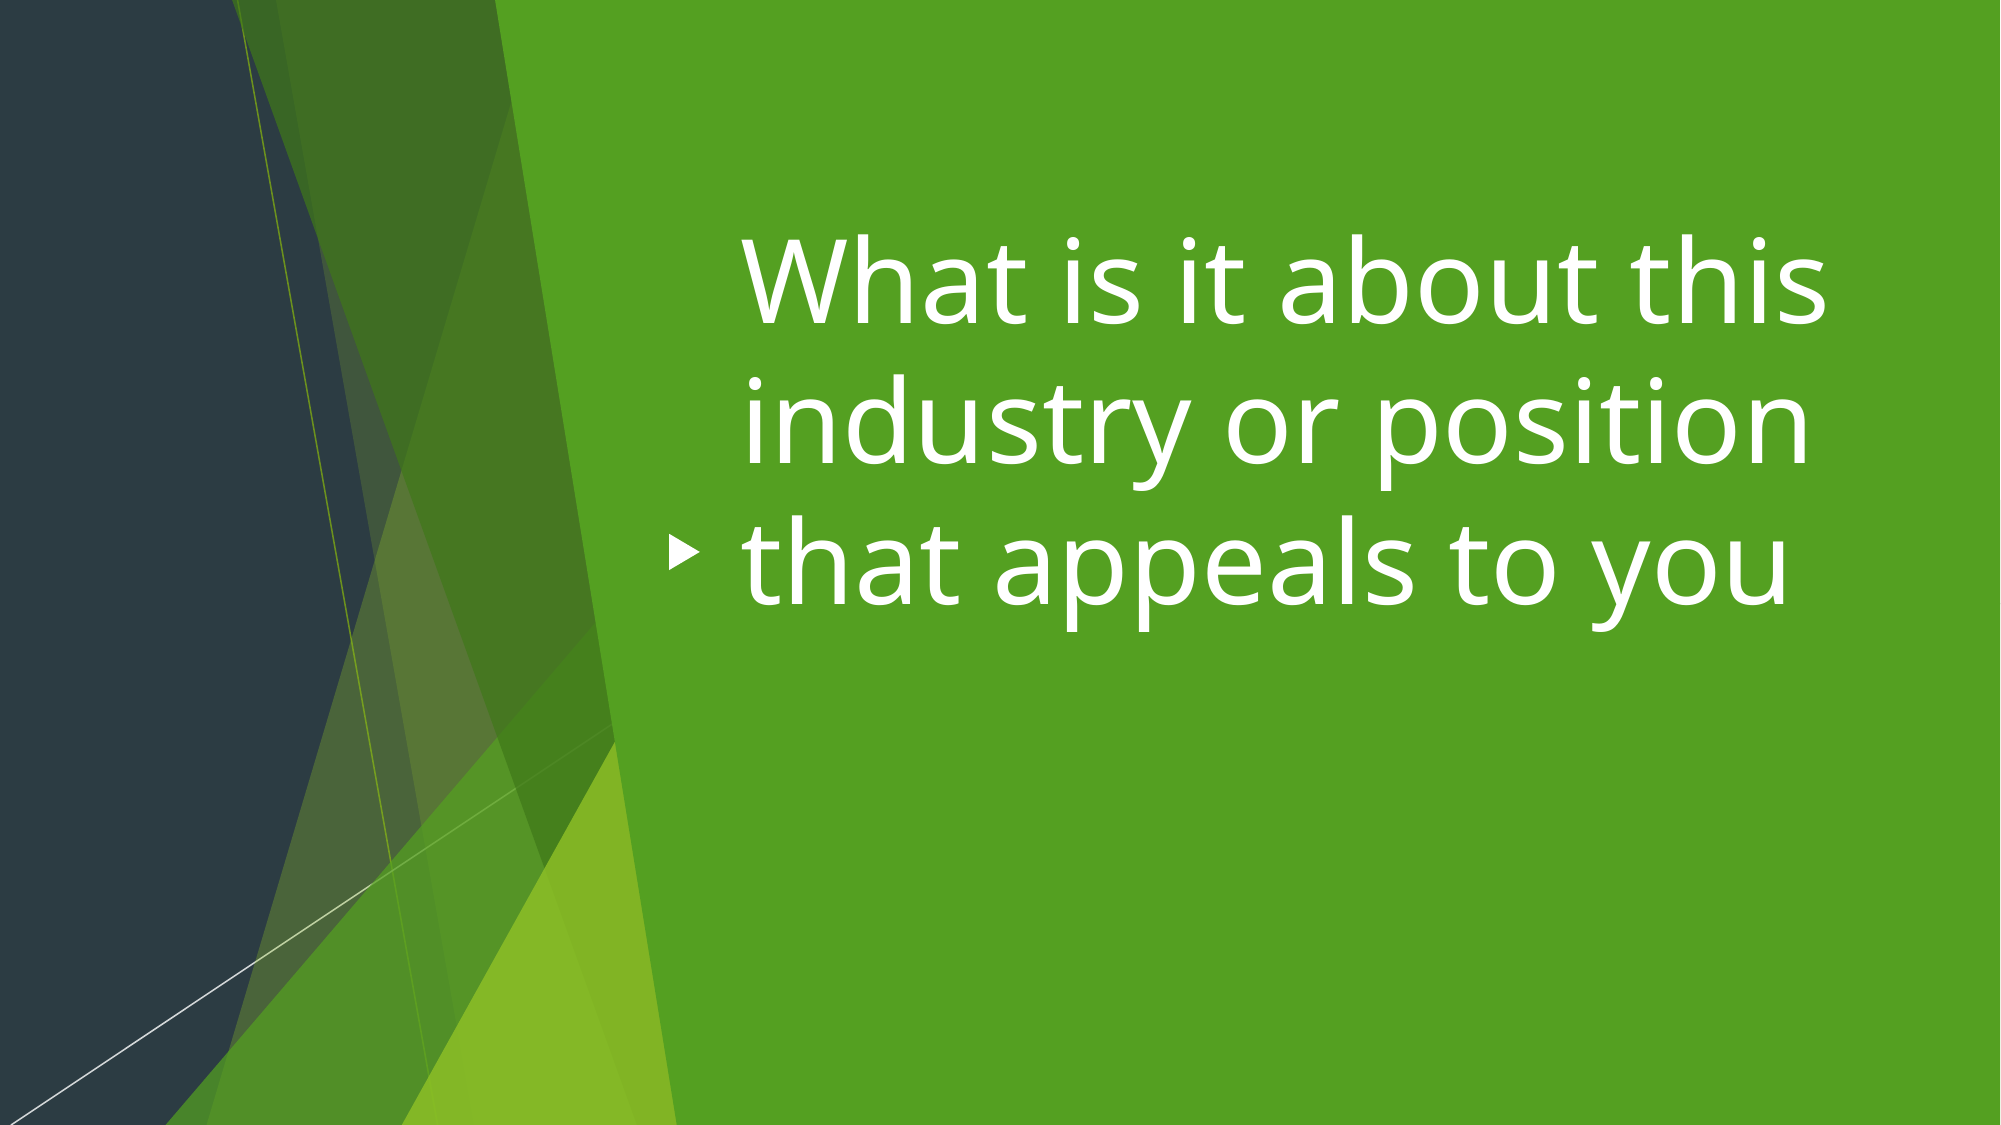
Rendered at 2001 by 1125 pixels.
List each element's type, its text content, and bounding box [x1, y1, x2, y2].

text_box [0, 0, 2000, 1125]
title What is it about this industry or position that appeals to you [724, 167, 1867, 635]
